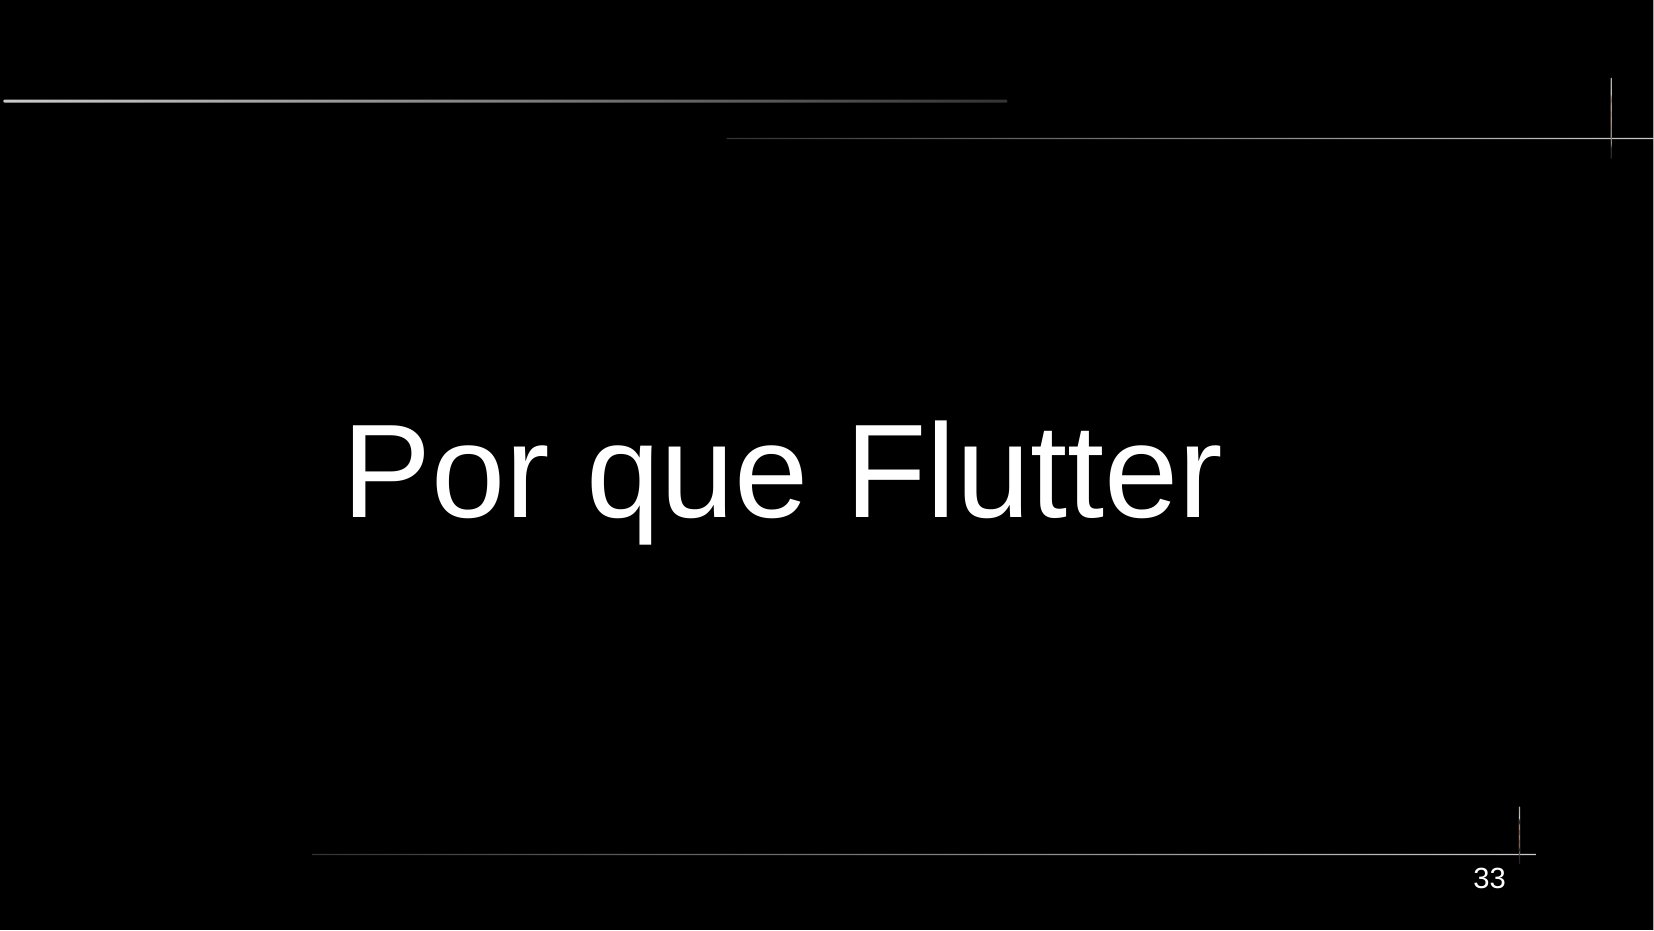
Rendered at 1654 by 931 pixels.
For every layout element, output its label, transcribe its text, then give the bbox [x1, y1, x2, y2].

subtitle Por que Flutter [0, 225, 1565, 718]
